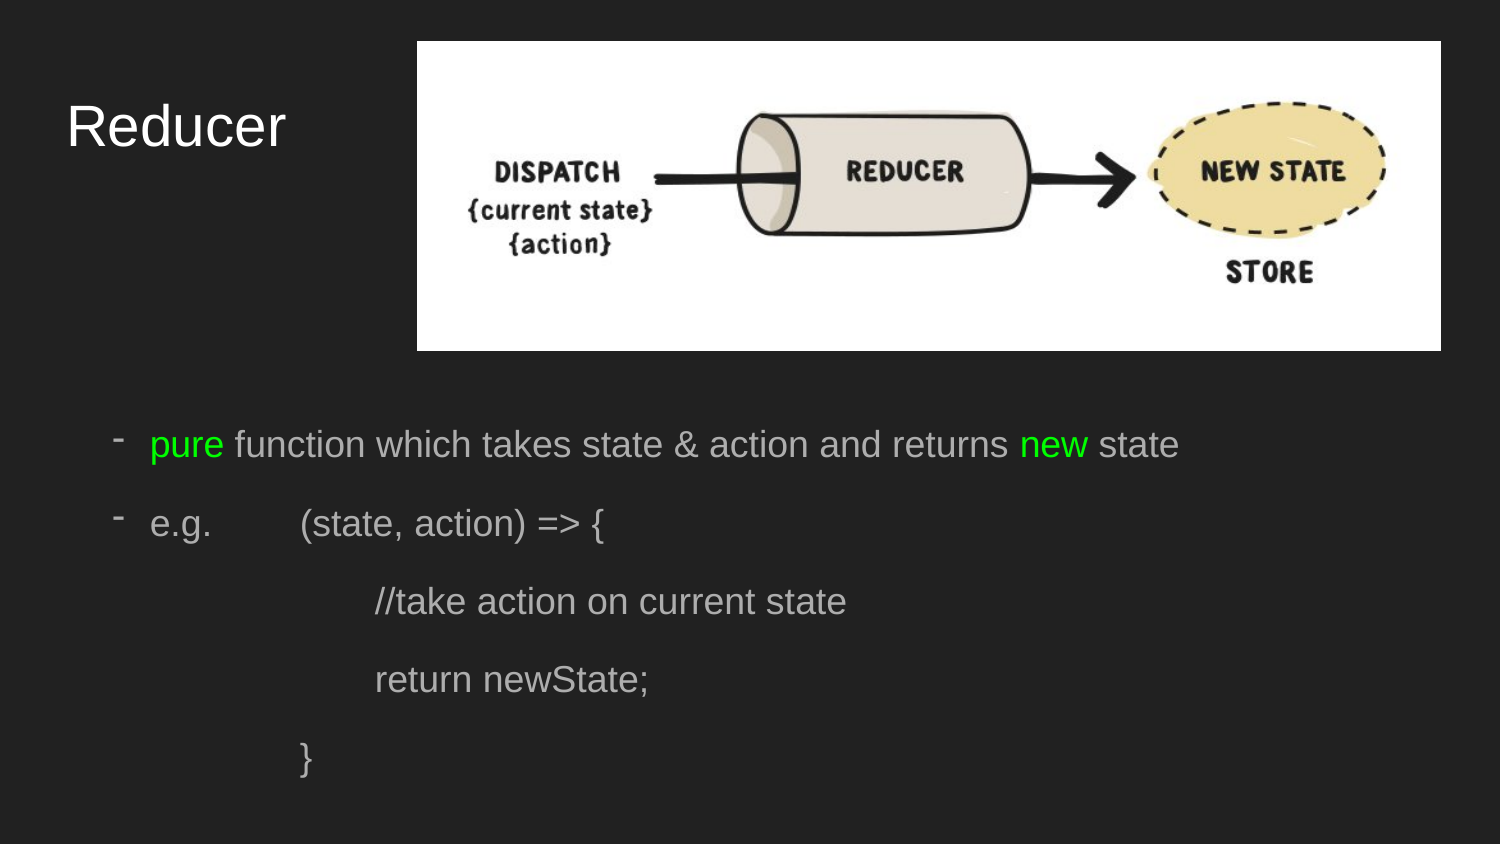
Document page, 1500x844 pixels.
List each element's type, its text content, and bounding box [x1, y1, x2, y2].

list pure function which takes state & action and returns new state e.g. (state, action) => { //take action on current state return newState; } [59, 326, 1458, 808]
title Reducer [51, 72, 353, 167]
picture [417, 41, 1441, 351]
